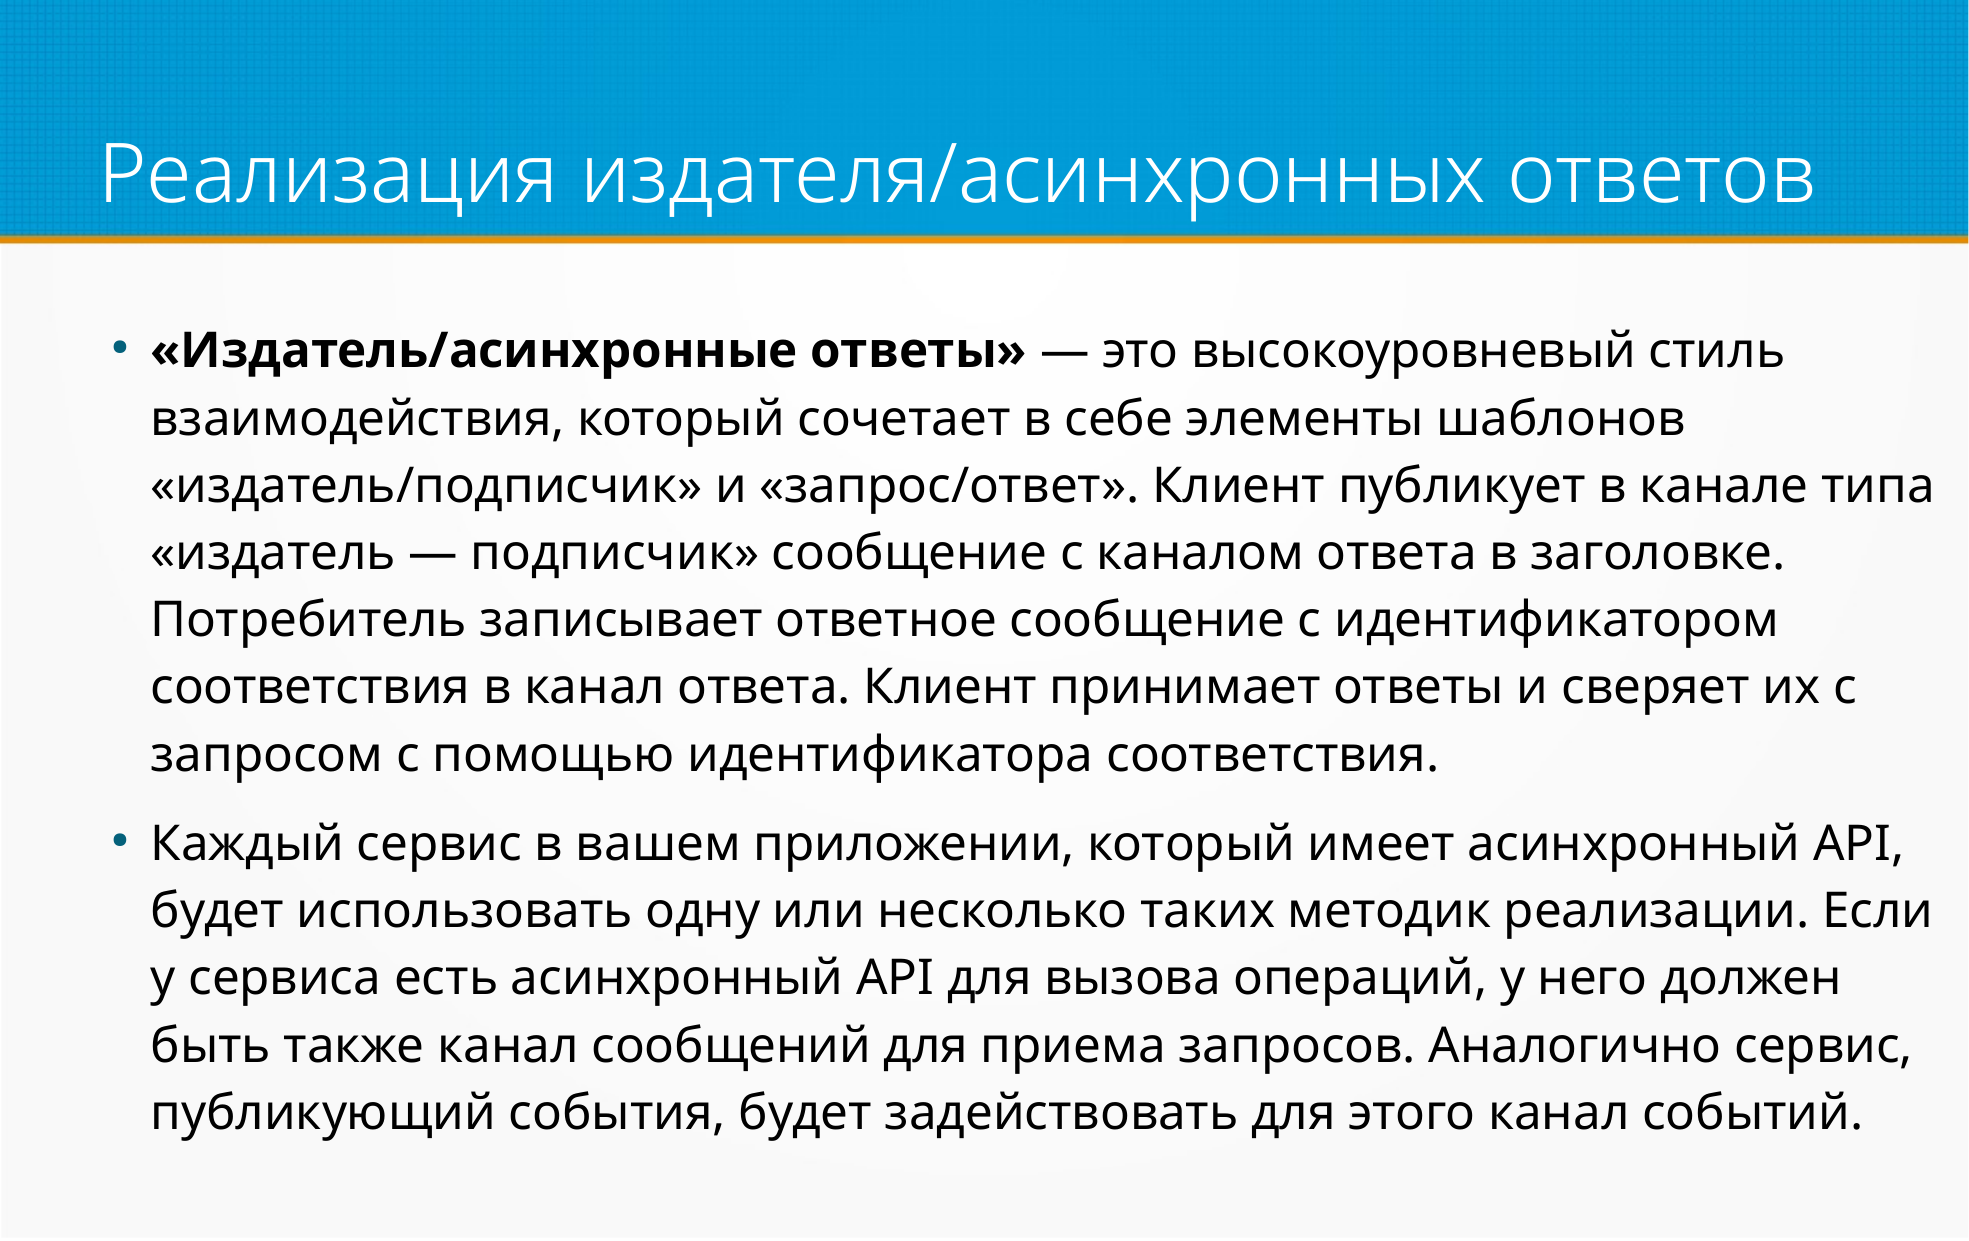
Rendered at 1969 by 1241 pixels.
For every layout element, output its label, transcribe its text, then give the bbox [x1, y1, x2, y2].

list «Издатель/асинхронные ответы» — это высокоуровневый стиль взаимодействия, который сочетает в себе элементы шаблонов «издатель/подписчик» и «запрос/ответ». Клиент публикует в канале типа «издатель — подписчик» сообщение с каналом ответа в заголовке. Потребитель записывает ответное сообщение с идентификатором соответствия в канал ответа. Клиент принимает ответы и сверяет их с запросом с помощью идентификатора соответствия. Каждый сервис в вашем приложении, который имеет асинхронный API, будет использовать одну или несколько таких методик реализации. Если у сервиса есть асинхронный API для вызова операций, у него должен быть также канал сообщений для приема запросов. Аналогично сервис, публикующий события, будет задействовать для этого канал событий. [98, 315, 1938, 1193]
title Реализация издателя/асинхронных ответов [98, 19, 1870, 227]
picture [0, 233, 1969, 1241]
